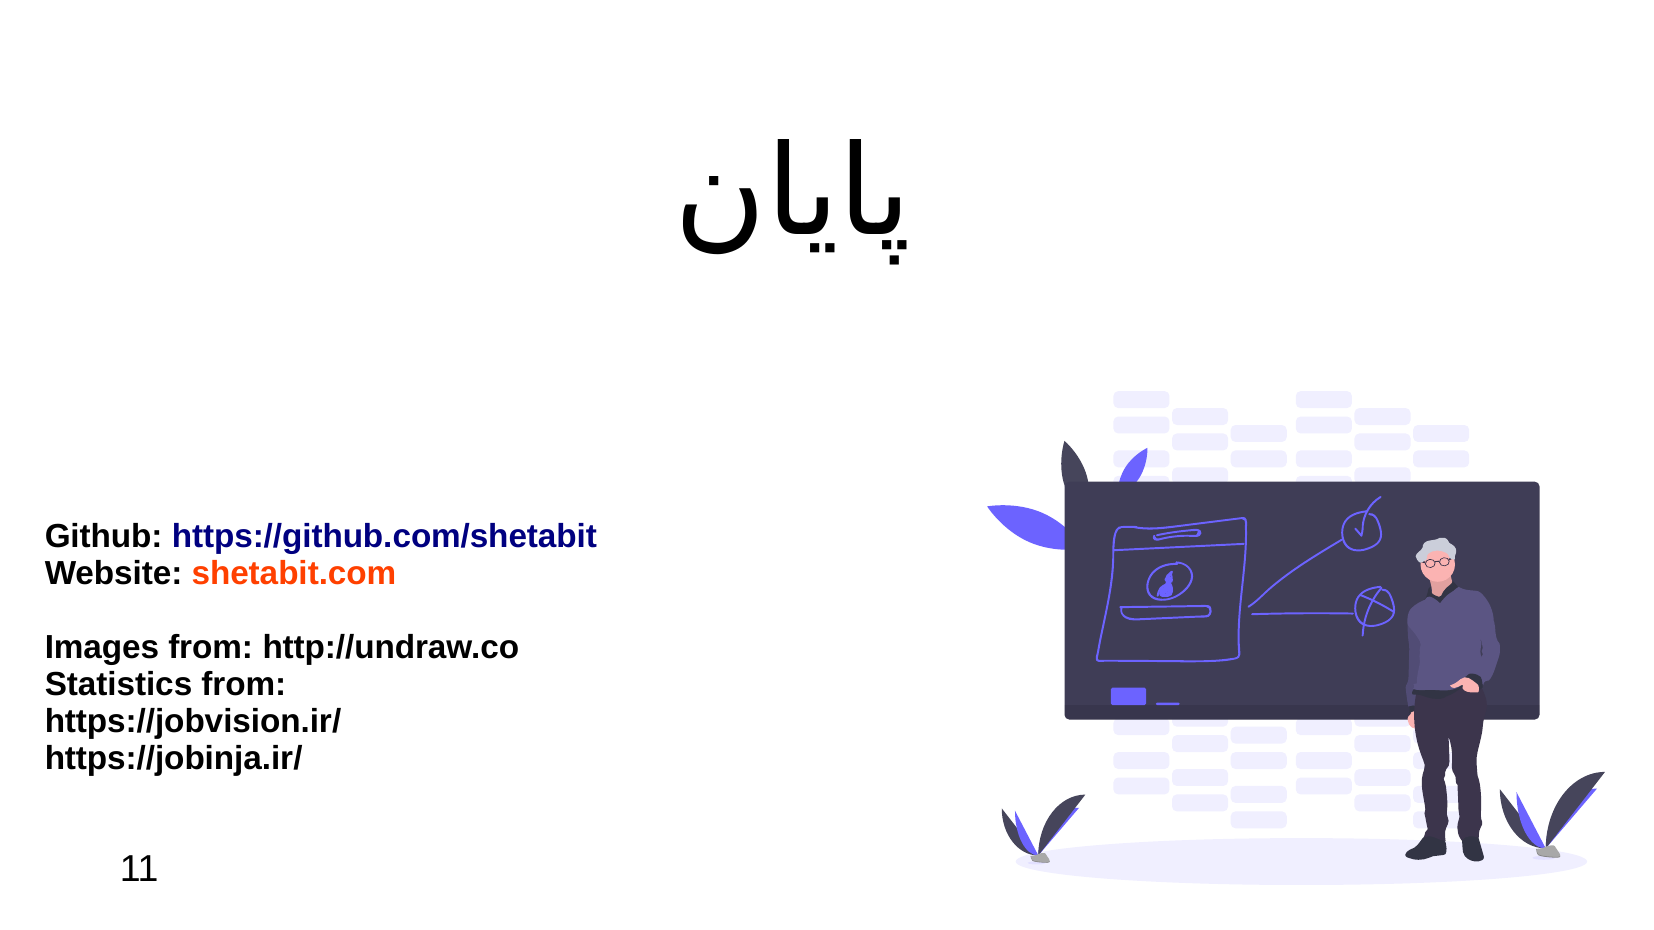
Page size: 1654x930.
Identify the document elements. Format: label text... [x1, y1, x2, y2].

picture [987, 391, 1606, 886]
text_box Github: https://github.com/shetabit Website: shetabit.com Images from: http://undraw.co Statistics from: https://jobvision.ir/ https://jobinja.ir/ [30, 510, 613, 830]
text_box 11 [105, 840, 211, 930]
text_box پایان [660, 115, 886, 256]
